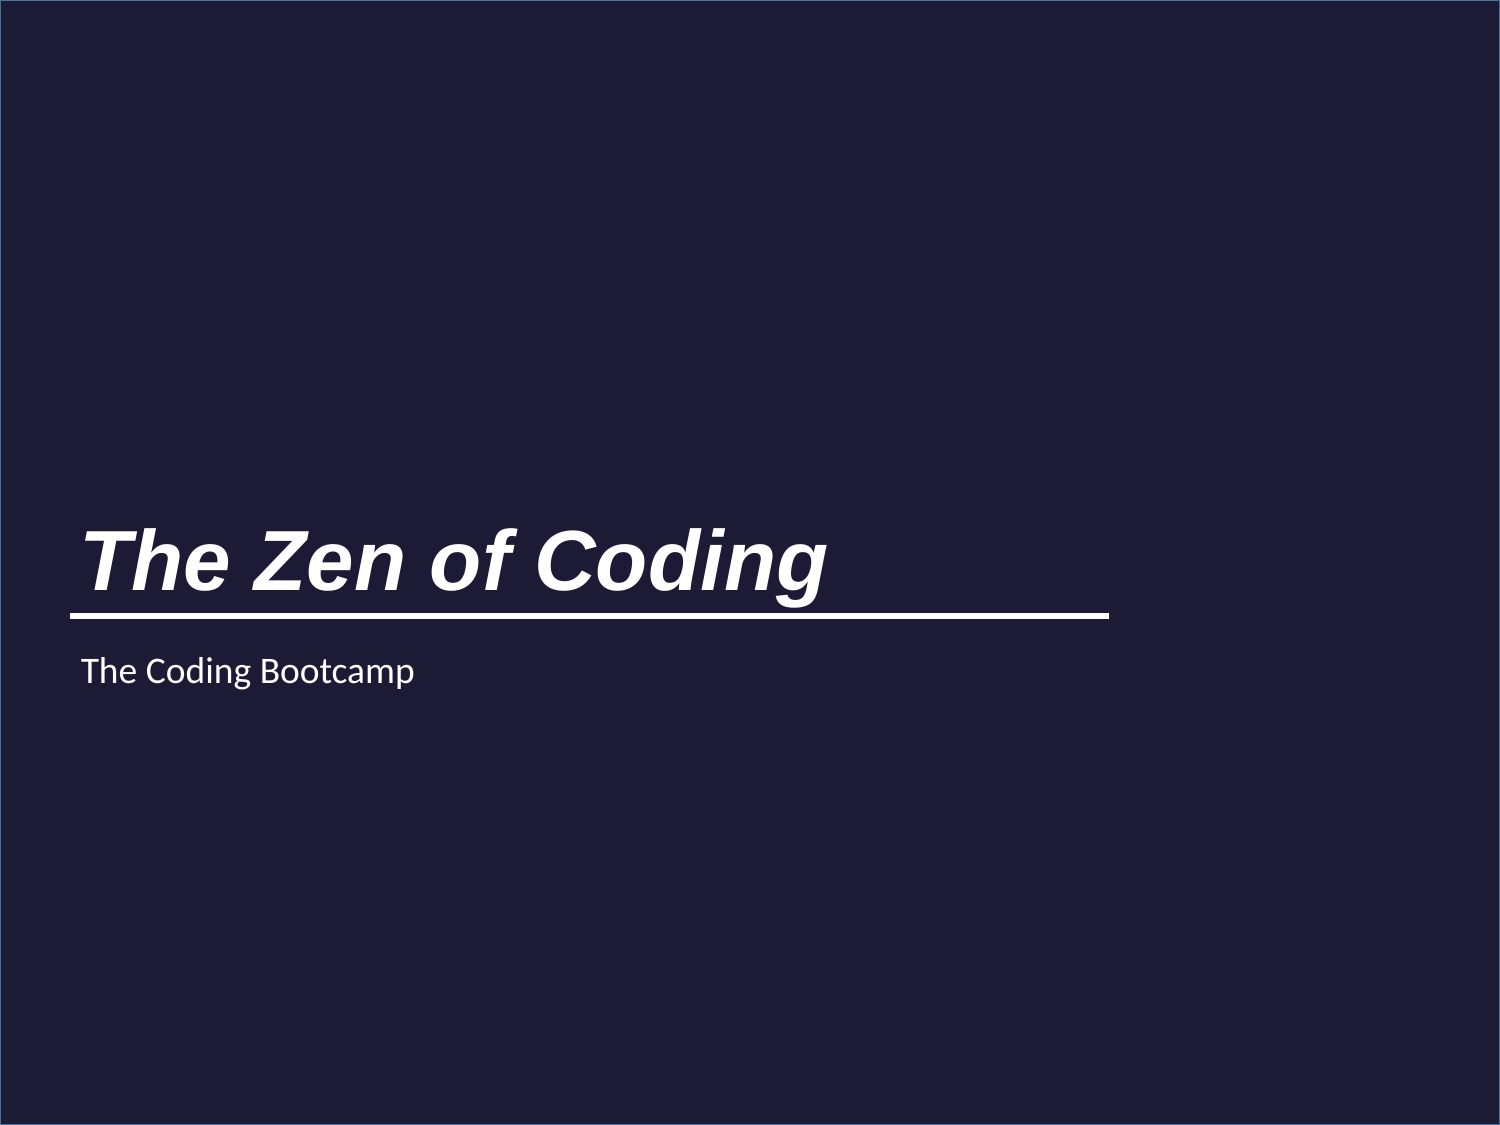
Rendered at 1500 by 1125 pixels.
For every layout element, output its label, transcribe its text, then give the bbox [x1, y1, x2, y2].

title The Zen of Coding [64, 484, 1415, 628]
text_box The Coding Bootcamp [66, 638, 431, 699]
